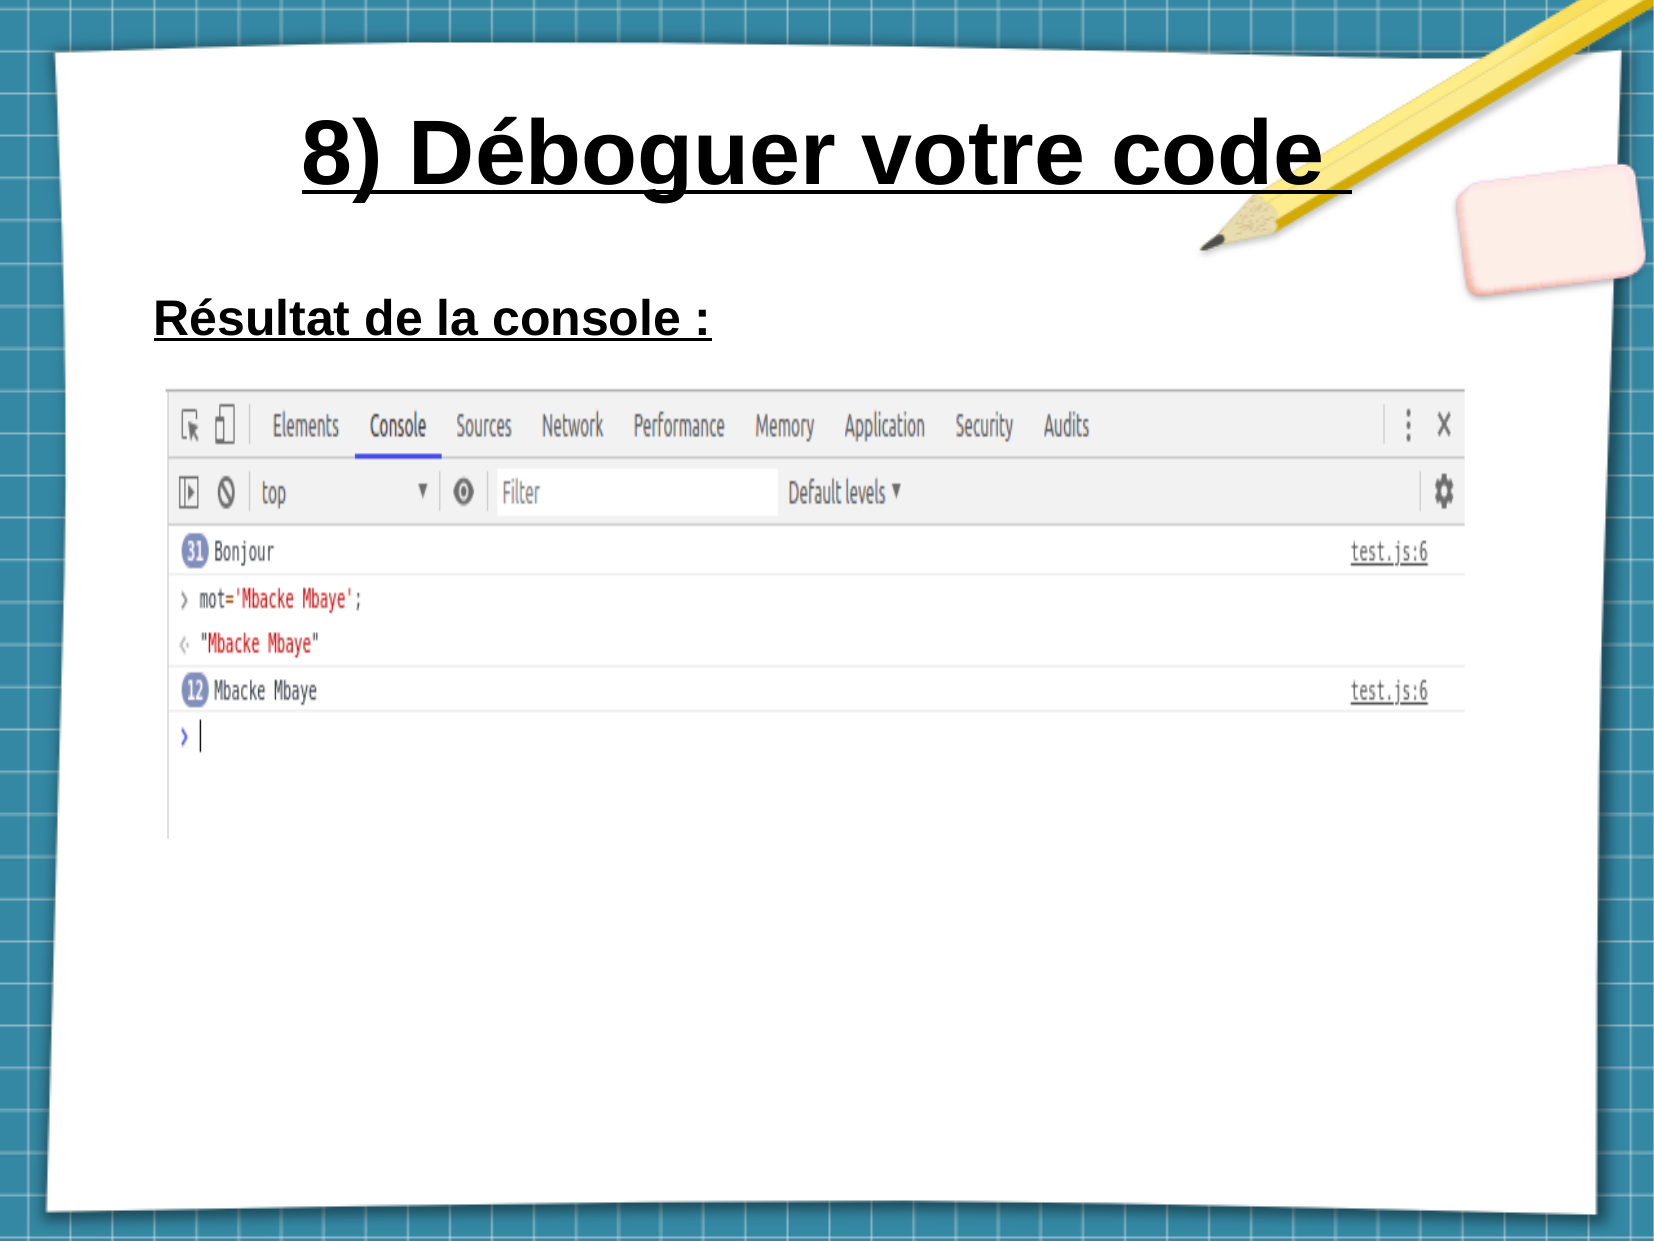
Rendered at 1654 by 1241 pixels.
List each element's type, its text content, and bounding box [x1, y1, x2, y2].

picture [0, 0, 1654, 1241]
title 8) Déboguer votre code [82, 49, 1571, 257]
list Résultat de la console : [82, 290, 1571, 1010]
